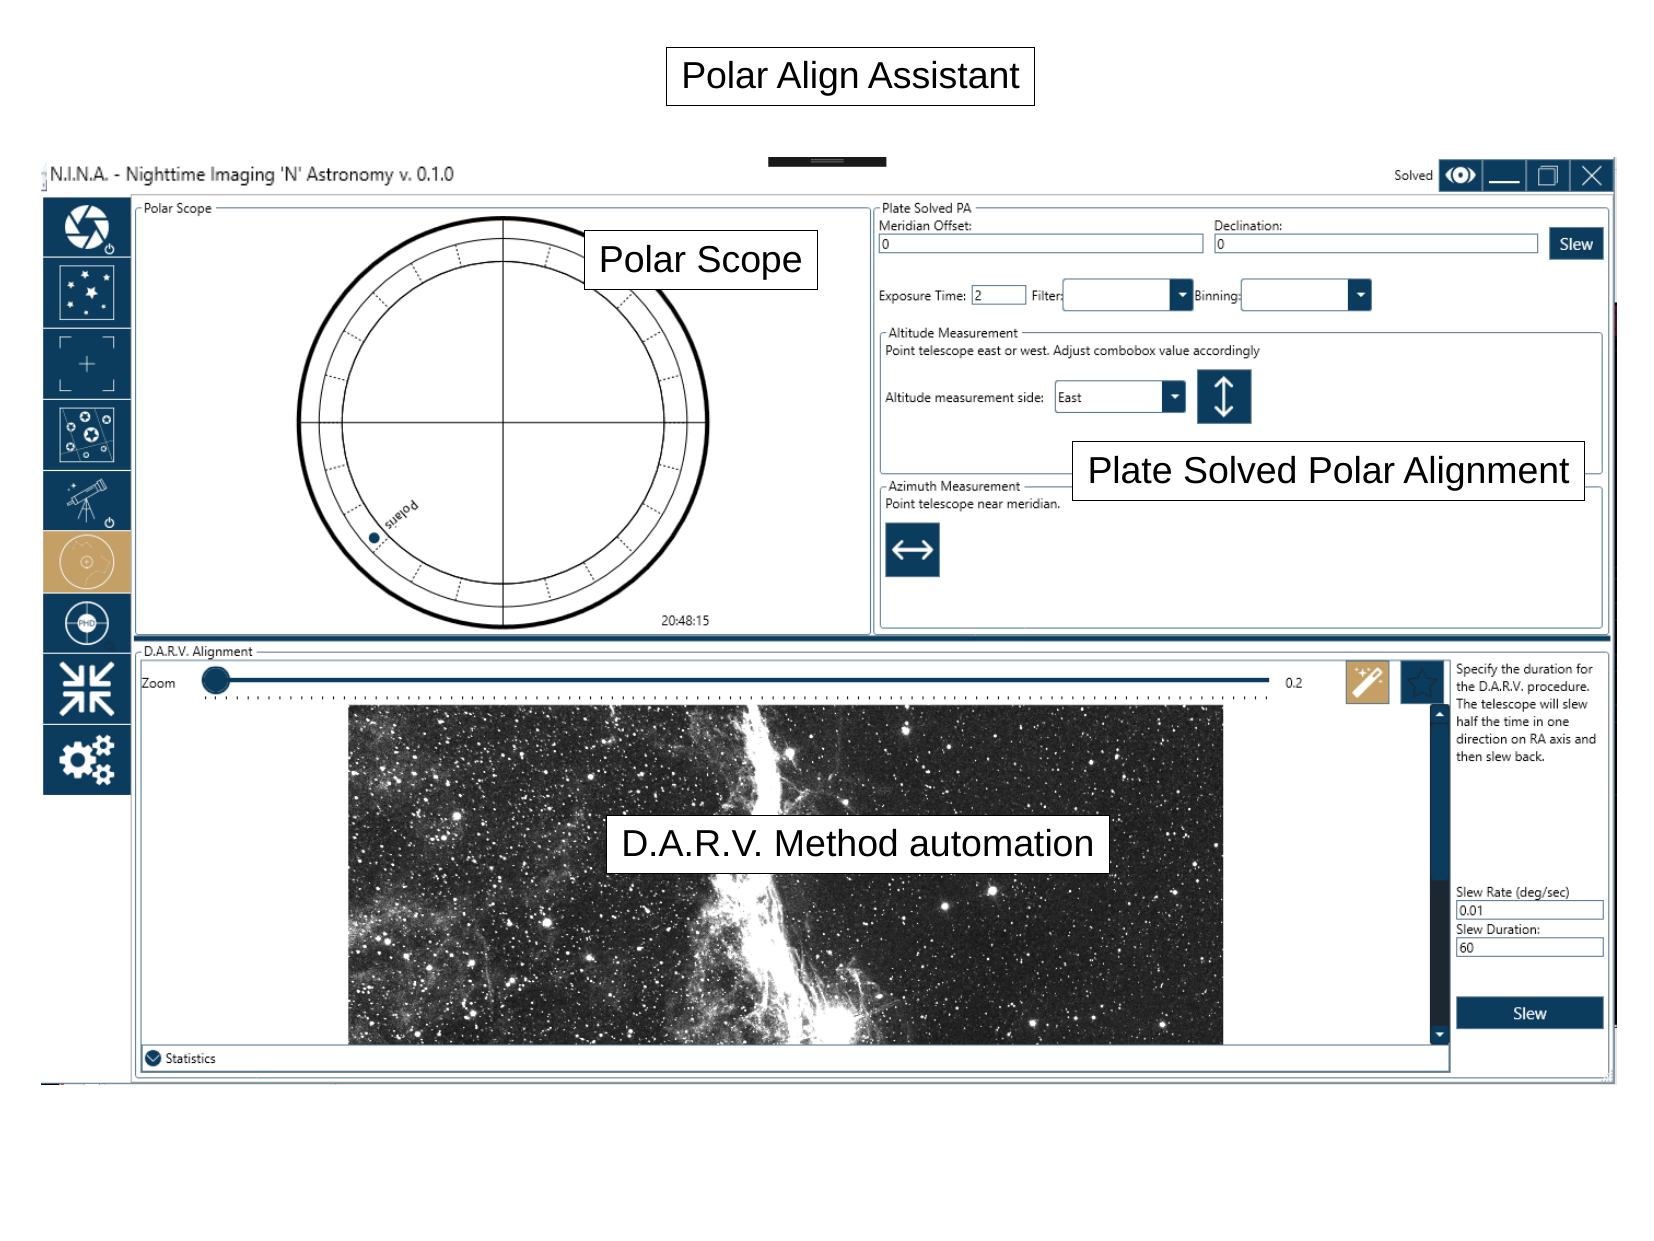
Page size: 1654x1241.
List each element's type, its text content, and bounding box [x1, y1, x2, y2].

picture [41, 156, 1617, 1085]
text_box Polar Scope [584, 230, 796, 290]
text_box Plate Solved Polar Alignment [1072, 441, 1552, 501]
text_box D.A.R.V. Method automation [606, 815, 1084, 874]
text_box Polar Align Assistant [666, 47, 1017, 106]
